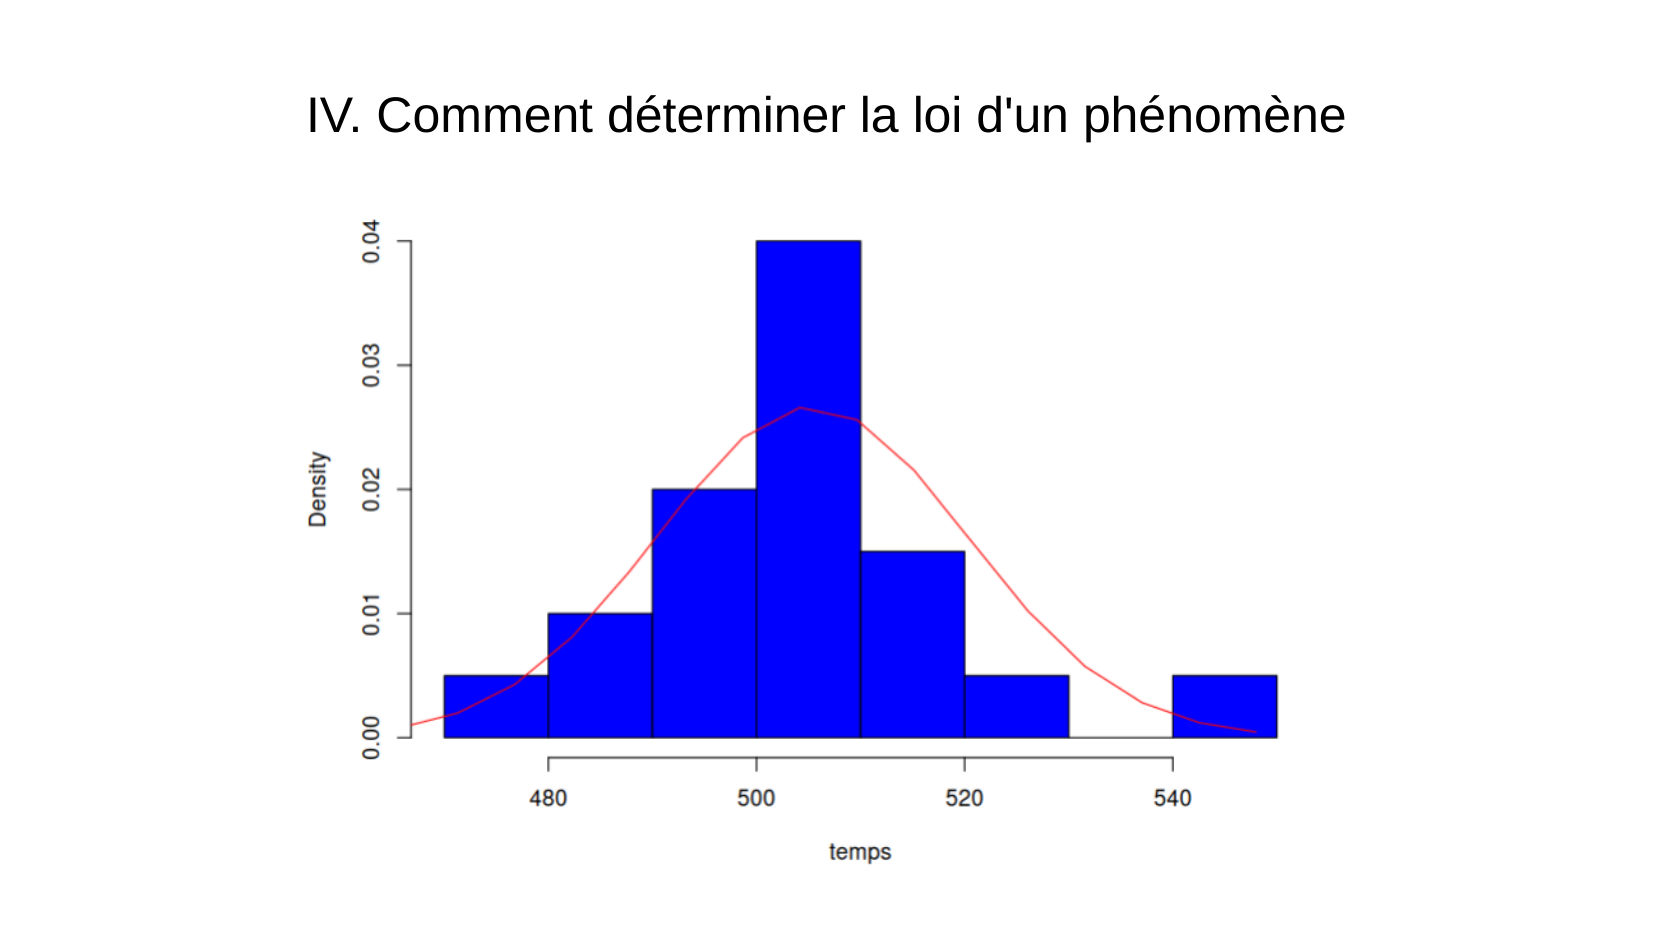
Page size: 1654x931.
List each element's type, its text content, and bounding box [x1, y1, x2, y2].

picture [305, 184, 1299, 869]
title IV. Comment déterminer la loi d'un phénomène [82, 37, 1571, 193]
